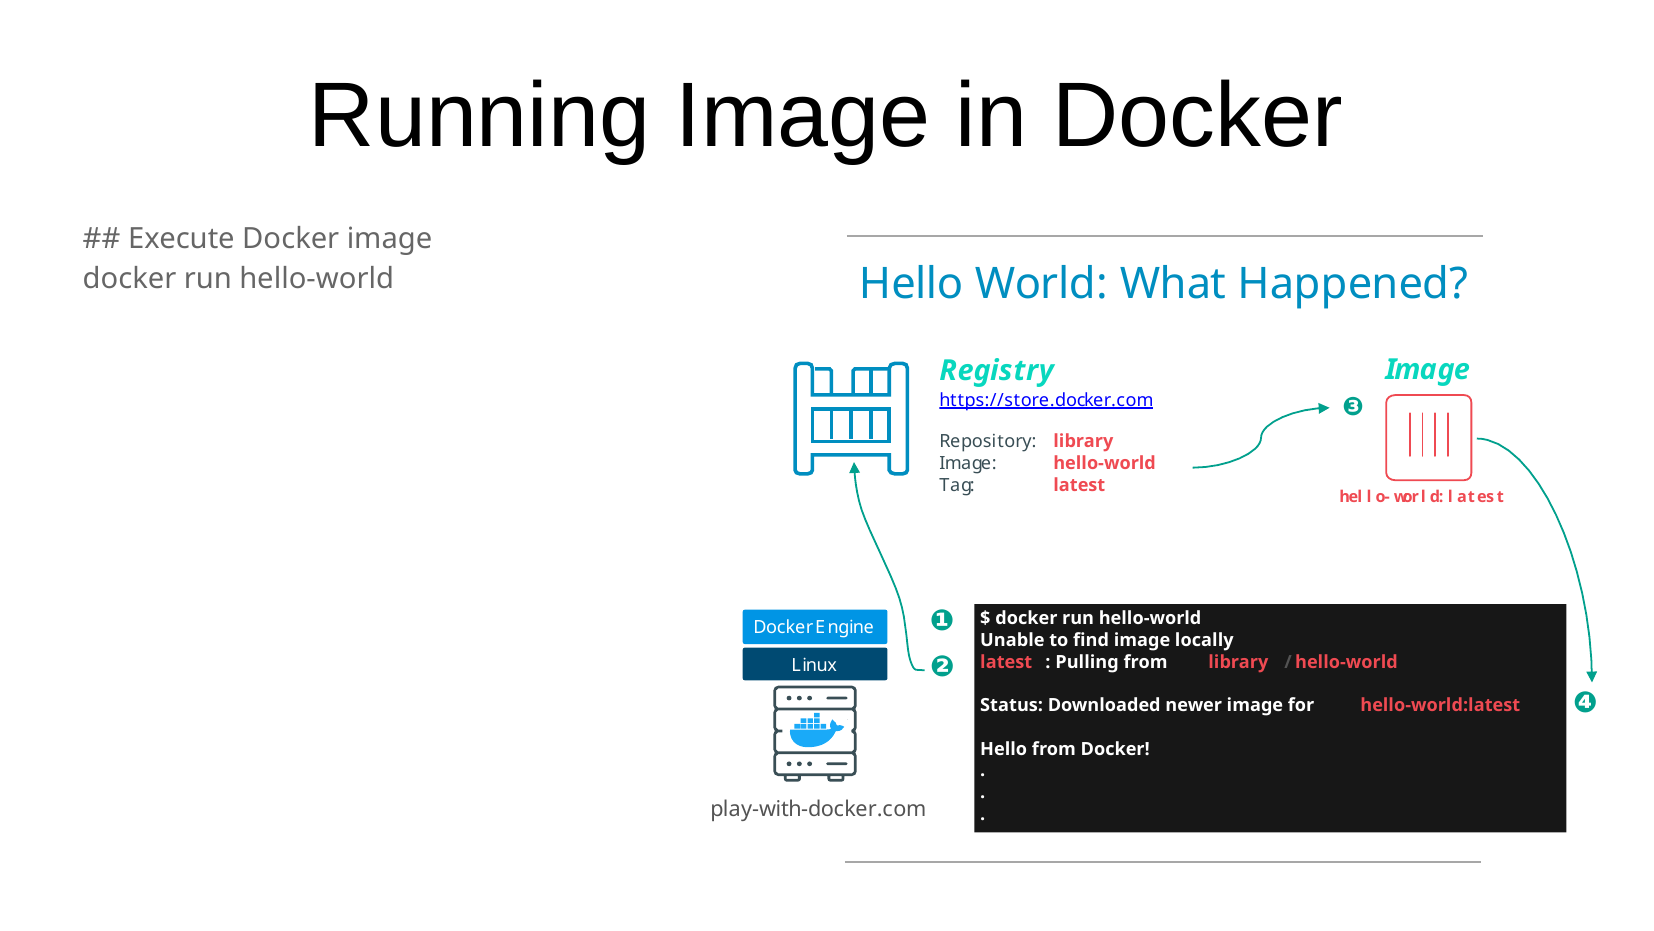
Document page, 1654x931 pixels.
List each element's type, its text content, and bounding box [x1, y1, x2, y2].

picture [690, 195, 1636, 898]
title Running Image in Docker [82, 37, 1571, 193]
list ## Execute Docker image docker run hello-world [82, 217, 690, 758]
